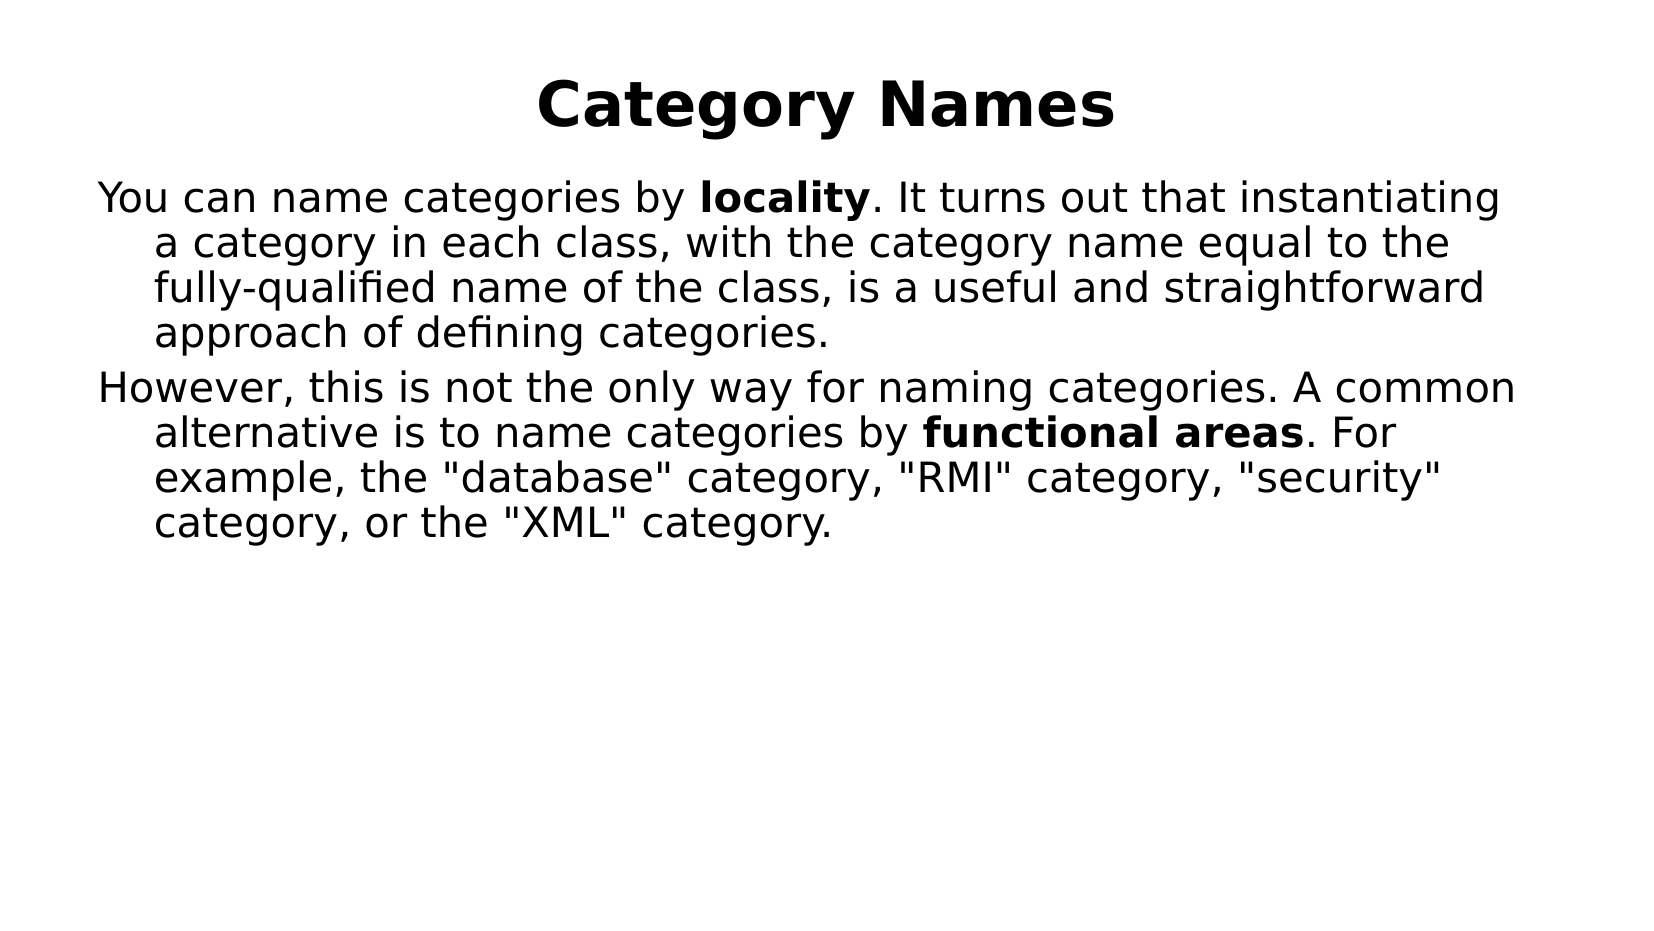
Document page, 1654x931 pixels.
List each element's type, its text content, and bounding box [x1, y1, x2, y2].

list You can name categories by locality. It turns out that instantiating a category in each class, with the category name equal to the fully-qualified name of the class, is a useful and straightforward approach of defining categories. However, this is not the only way for naming categories. A common alternative is to name categories by functional areas. For example, the "database" category, "RMI" category, "security" category, or the "XML" category. [82, 168, 1538, 889]
title Category Names [82, 36, 1571, 147]
